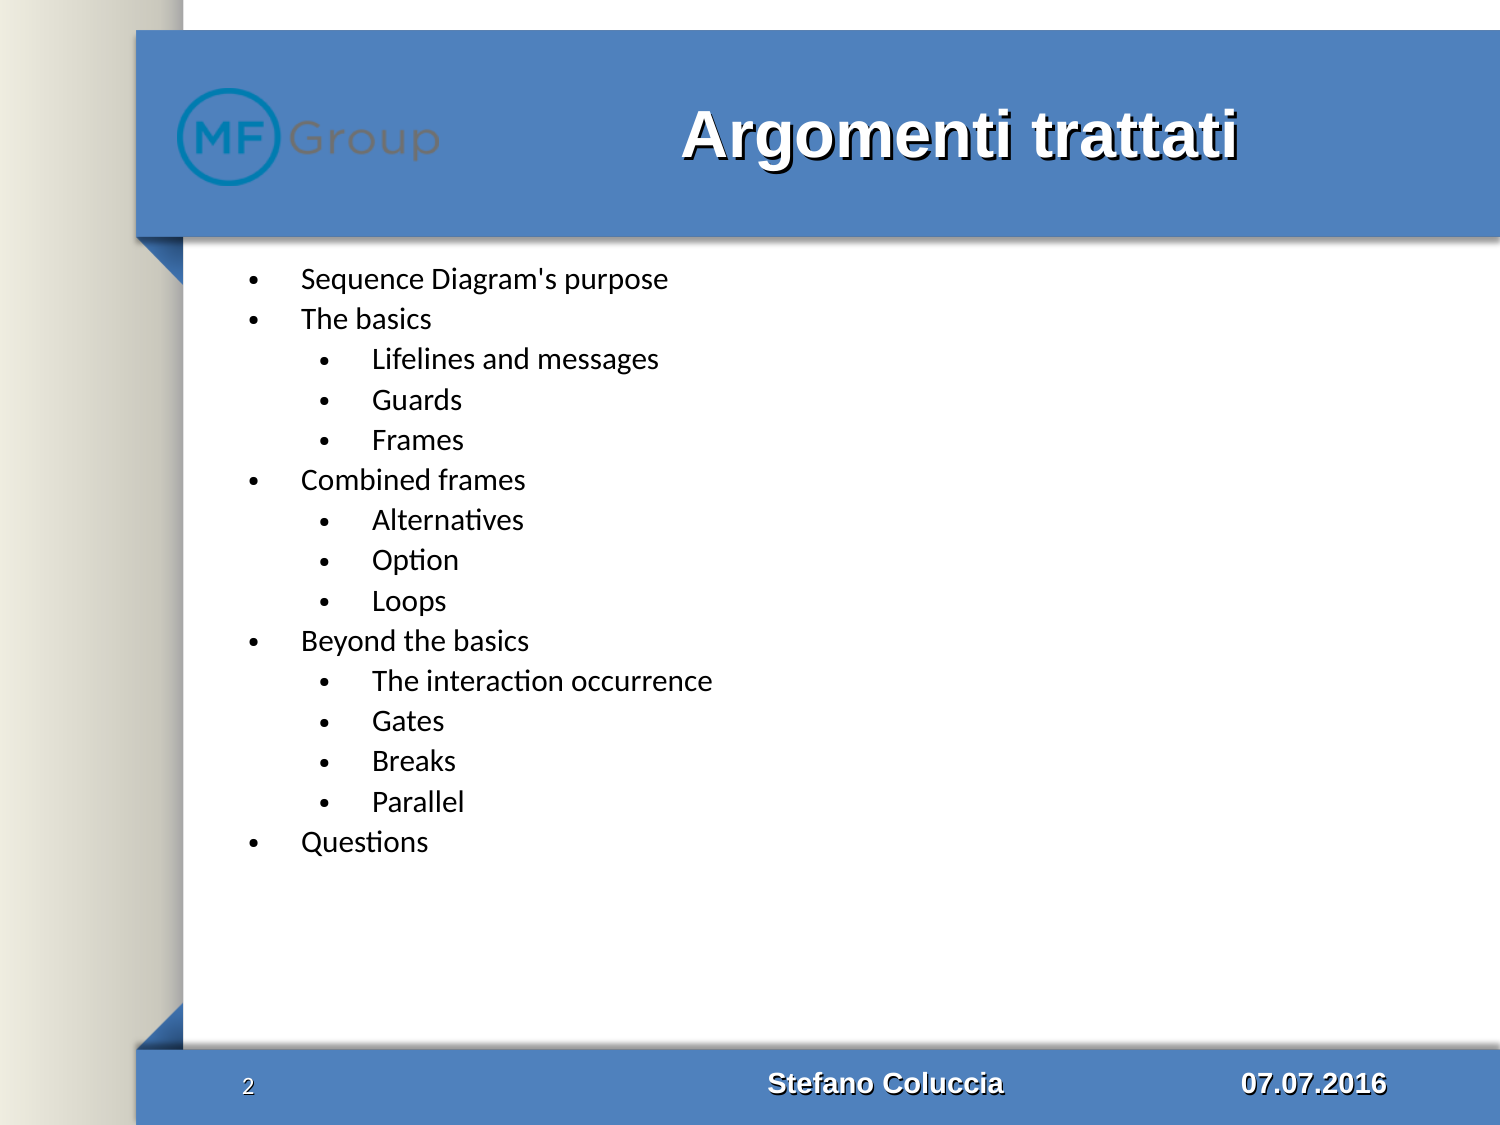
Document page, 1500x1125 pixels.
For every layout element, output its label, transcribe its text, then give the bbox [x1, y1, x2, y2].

title Stefano Coluccia [738, 1065, 1034, 1103]
title Argomenti trattati [472, 57, 1447, 211]
picture [0, 0, 1500, 1125]
title 07.07.2016 [1151, 1065, 1477, 1103]
list Sequence Diagram's purpose The basics Lifelines and messages Guards Frames Combined frames Alternatives Option Loops Beyond the basics The interaction occurrence Gates Breaks Parallel Questions [230, 265, 1447, 1009]
